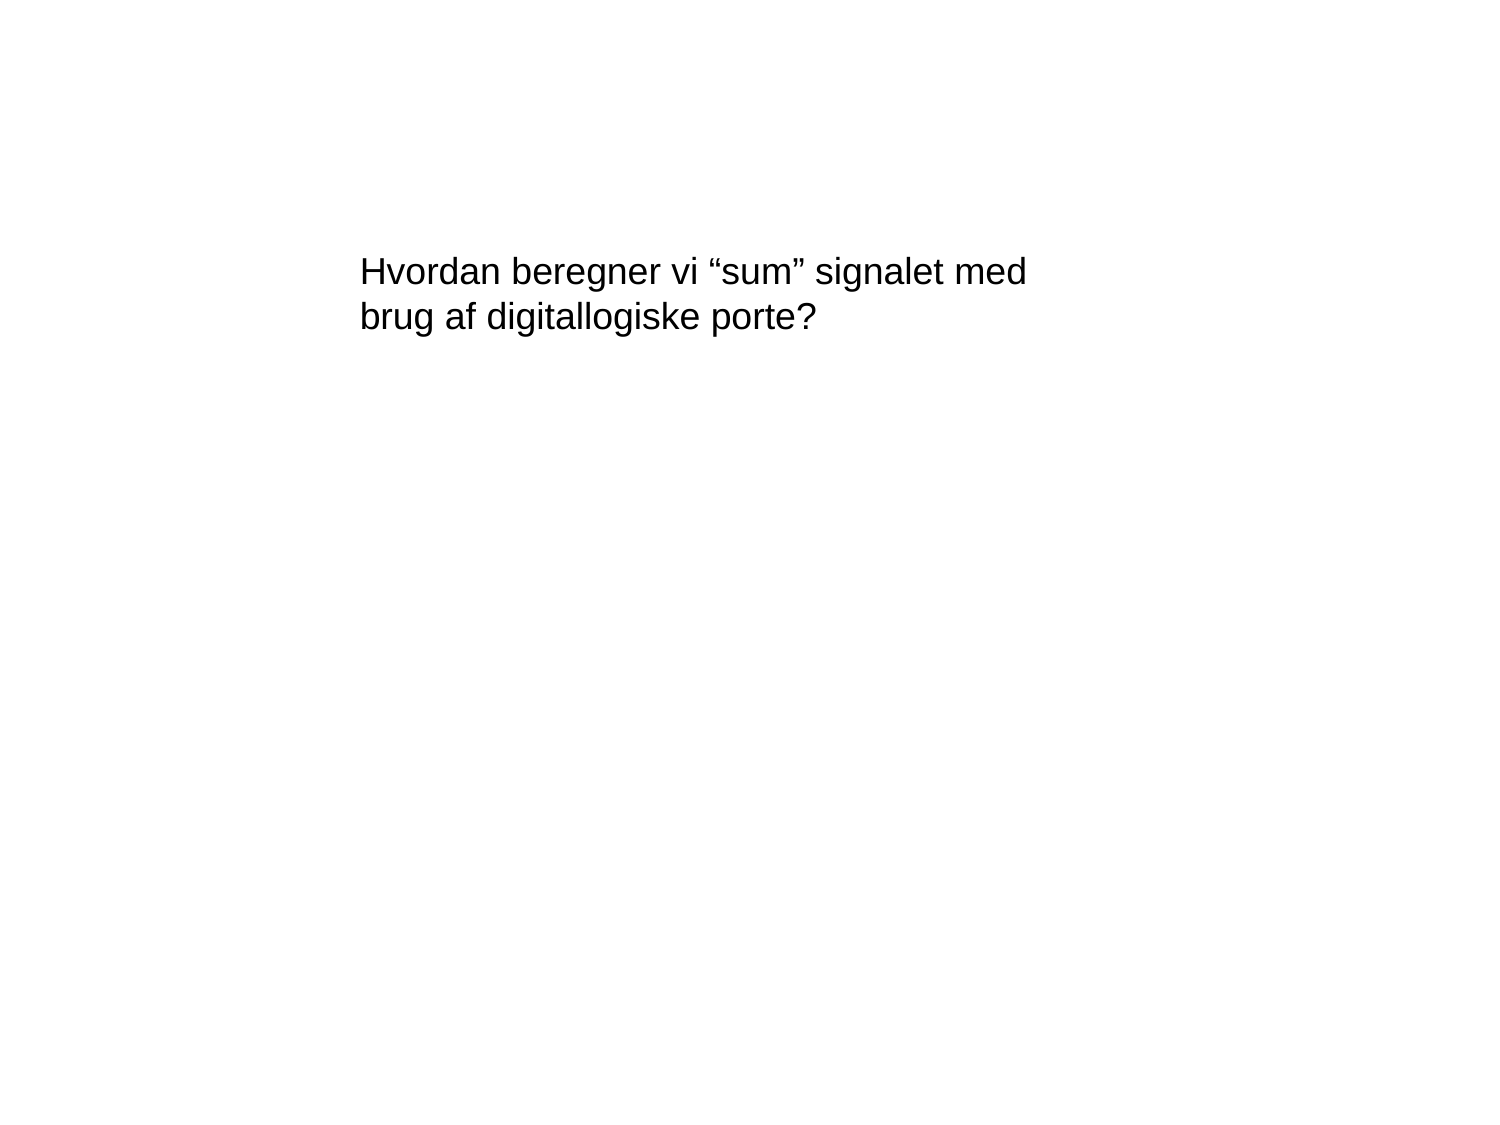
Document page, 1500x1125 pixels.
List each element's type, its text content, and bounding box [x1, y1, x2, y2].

text_box Hvordan beregner vi “sum” signalet med brug af digitallogiske porte? [345, 239, 1043, 345]
